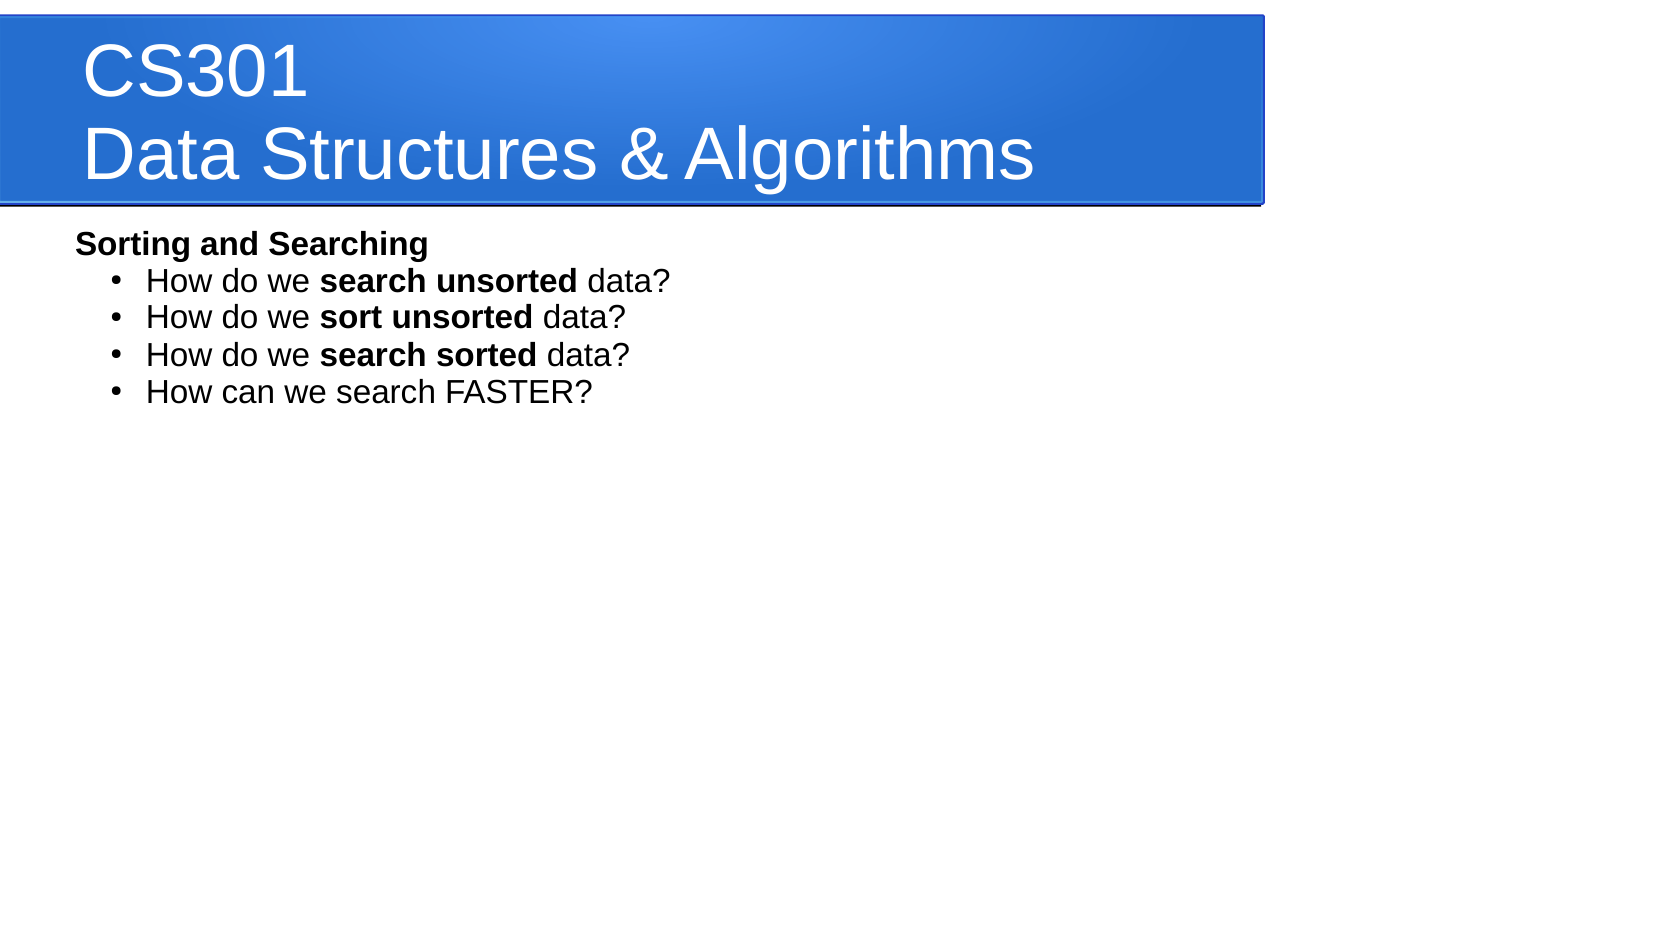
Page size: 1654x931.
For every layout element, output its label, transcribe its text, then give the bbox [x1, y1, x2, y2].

title CS301 Data Structures & Algorithms [82, 29, 1235, 196]
subtitle Sorting and Searching How do we search unsorted data? How do we sort unsorted data? How do we search sorted data? How can we search FASTER? [75, 225, 751, 448]
